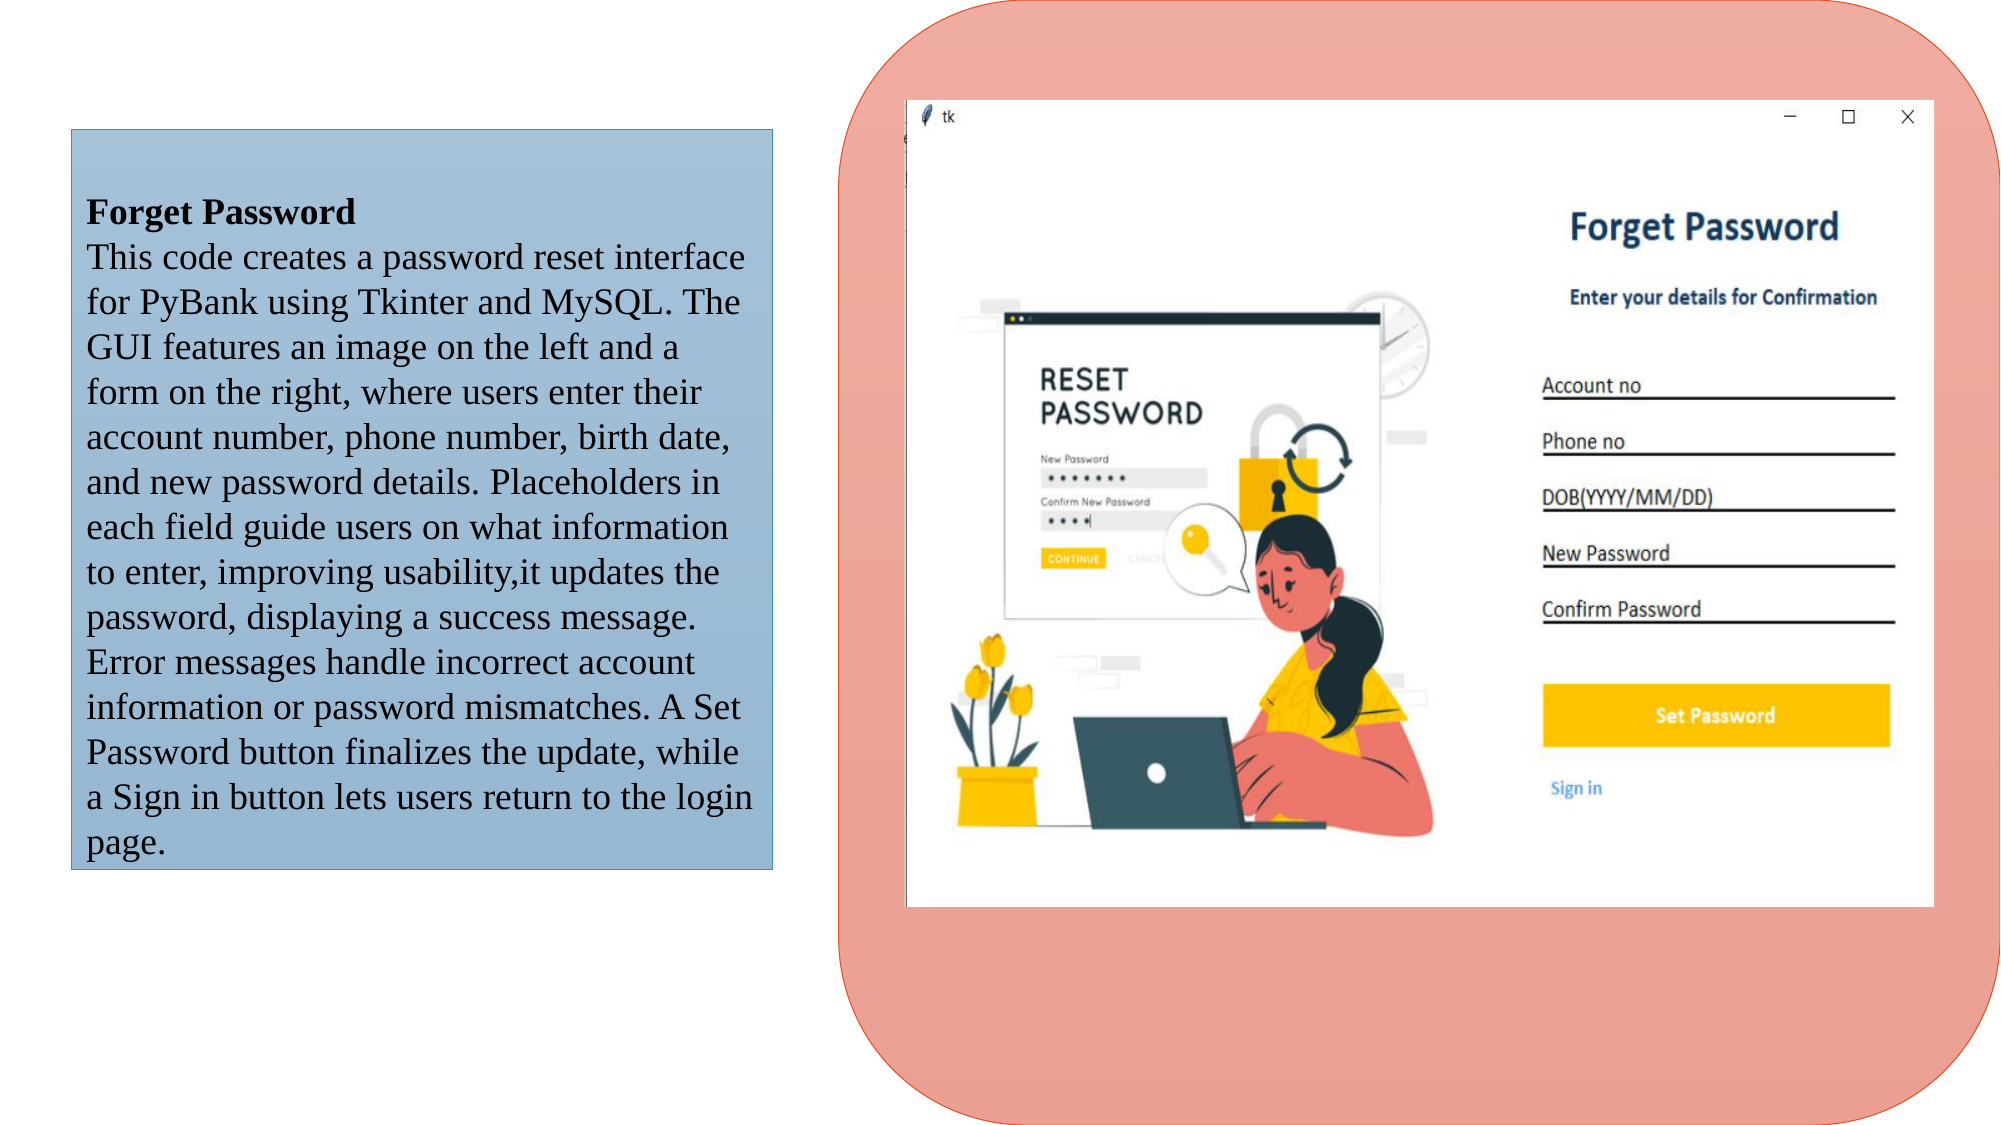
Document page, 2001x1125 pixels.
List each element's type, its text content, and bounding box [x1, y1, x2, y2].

picture [904, 100, 1935, 907]
text_box Forget Password This code creates a password reset interface for PyBank using Tkinter and MySQL. The GUI features an image on the left and a form on the right, where users enter their account number, phone number, birth date, and new password details. Placeholders in each field guide users on what information to enter, improving usability,it updates the password, displaying a success message. Error messages handle incorrect account information or password mismatches. A Set Password button finalizes the update, while a Sign in button lets users return to the login page. [71, 129, 773, 869]
text_box [838, 0, 2000, 1125]
